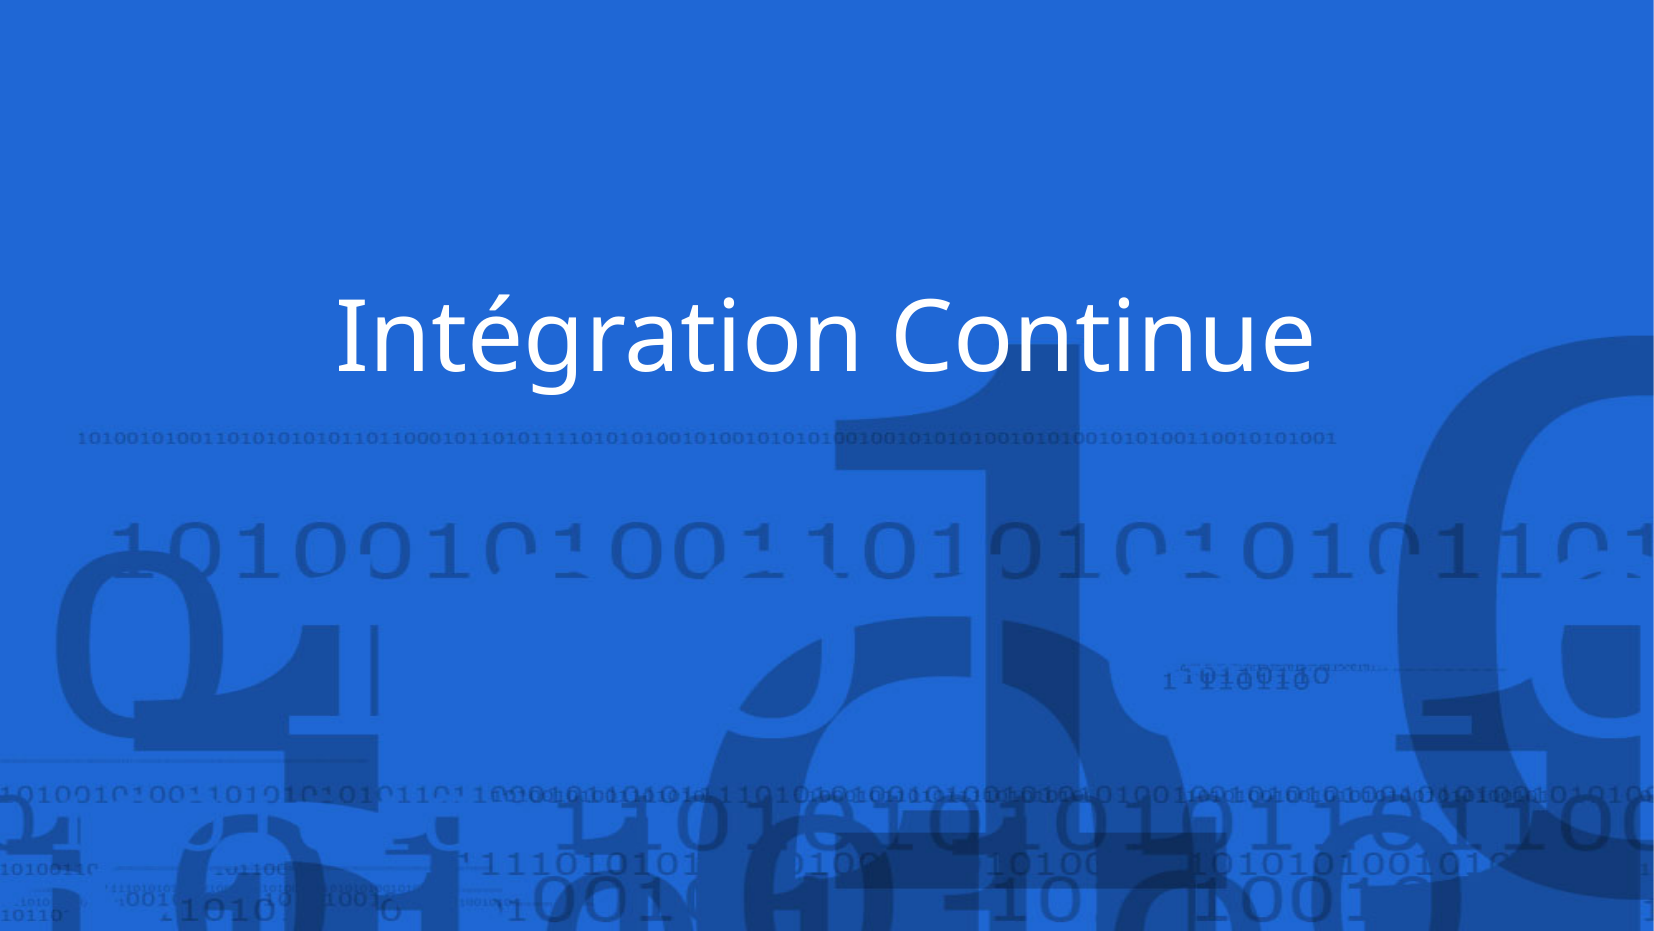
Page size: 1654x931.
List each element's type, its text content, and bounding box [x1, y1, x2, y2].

picture [0, 0, 1654, 931]
title Intégration Continue [124, 187, 1530, 479]
